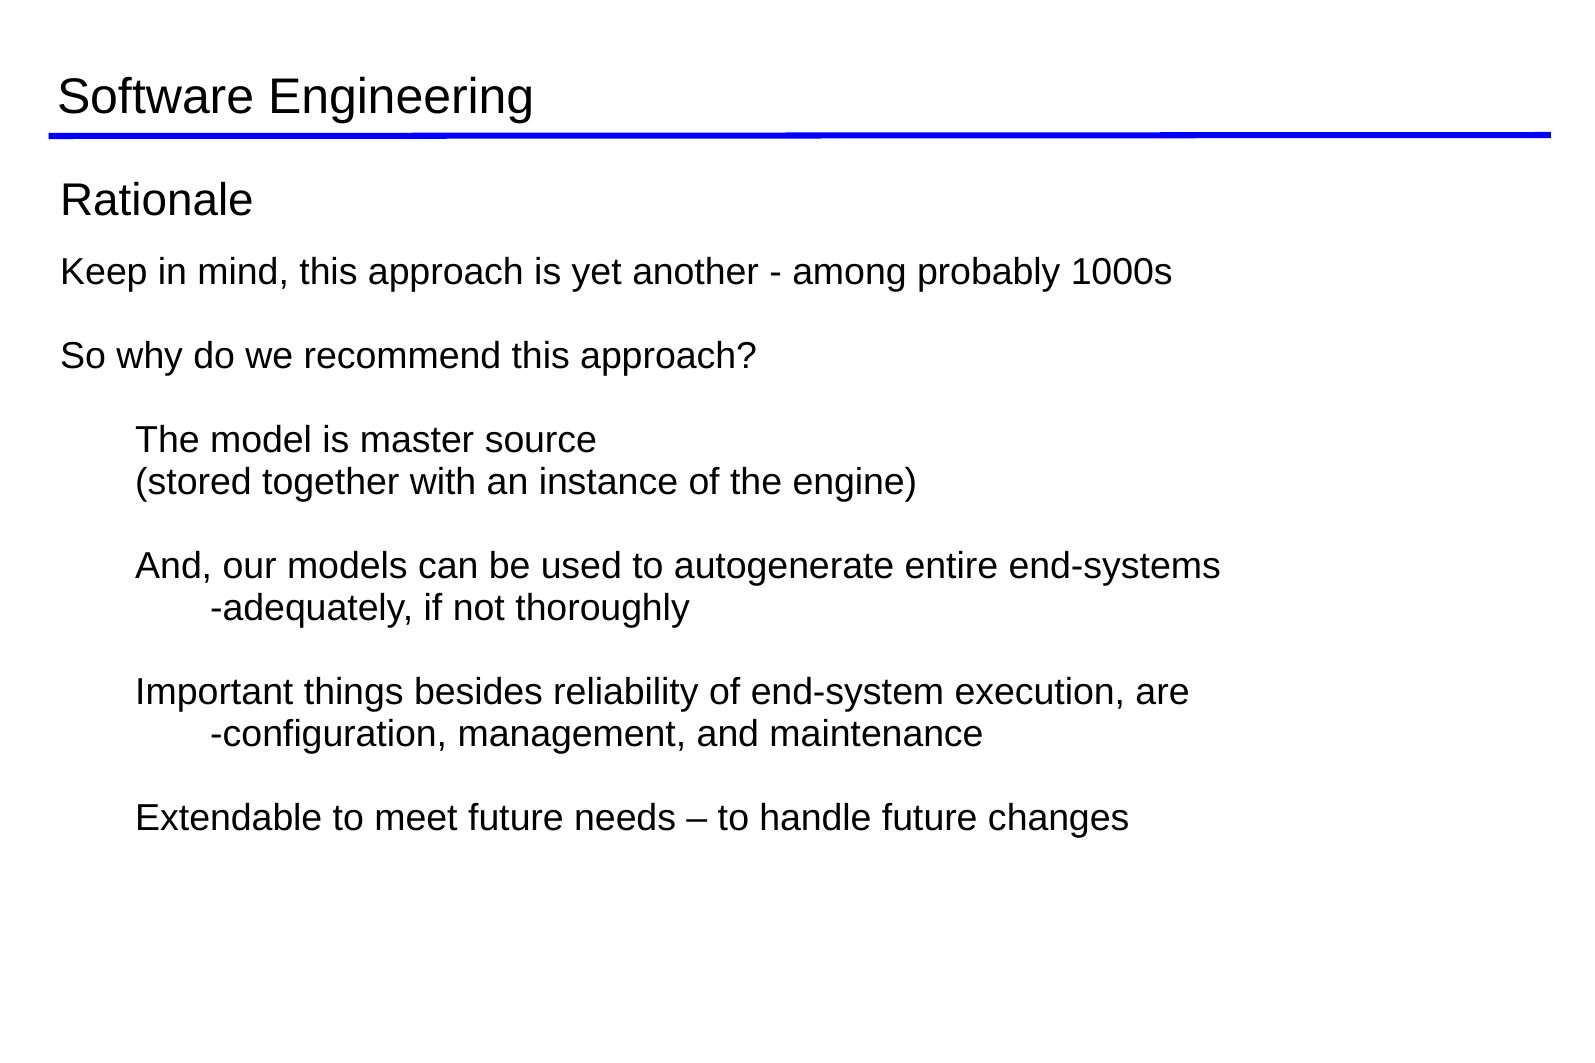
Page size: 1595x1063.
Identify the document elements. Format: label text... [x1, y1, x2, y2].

text_box Rationale [45, 166, 269, 233]
text_box Software Engineering [42, 60, 550, 132]
text_box Keep in mind, this approach is yet another - among probably 1000s So why do we recommend this approach? The model is master source (stored together with an instance of the engine) And, our models can be used to autogenerate entire end-systems -adequately, if not thoroughly Important things besides reliability of end-system execution, are -configuration, management, and maintenance Extendable to meet future needs – to handle future changes [45, 243, 1236, 847]
